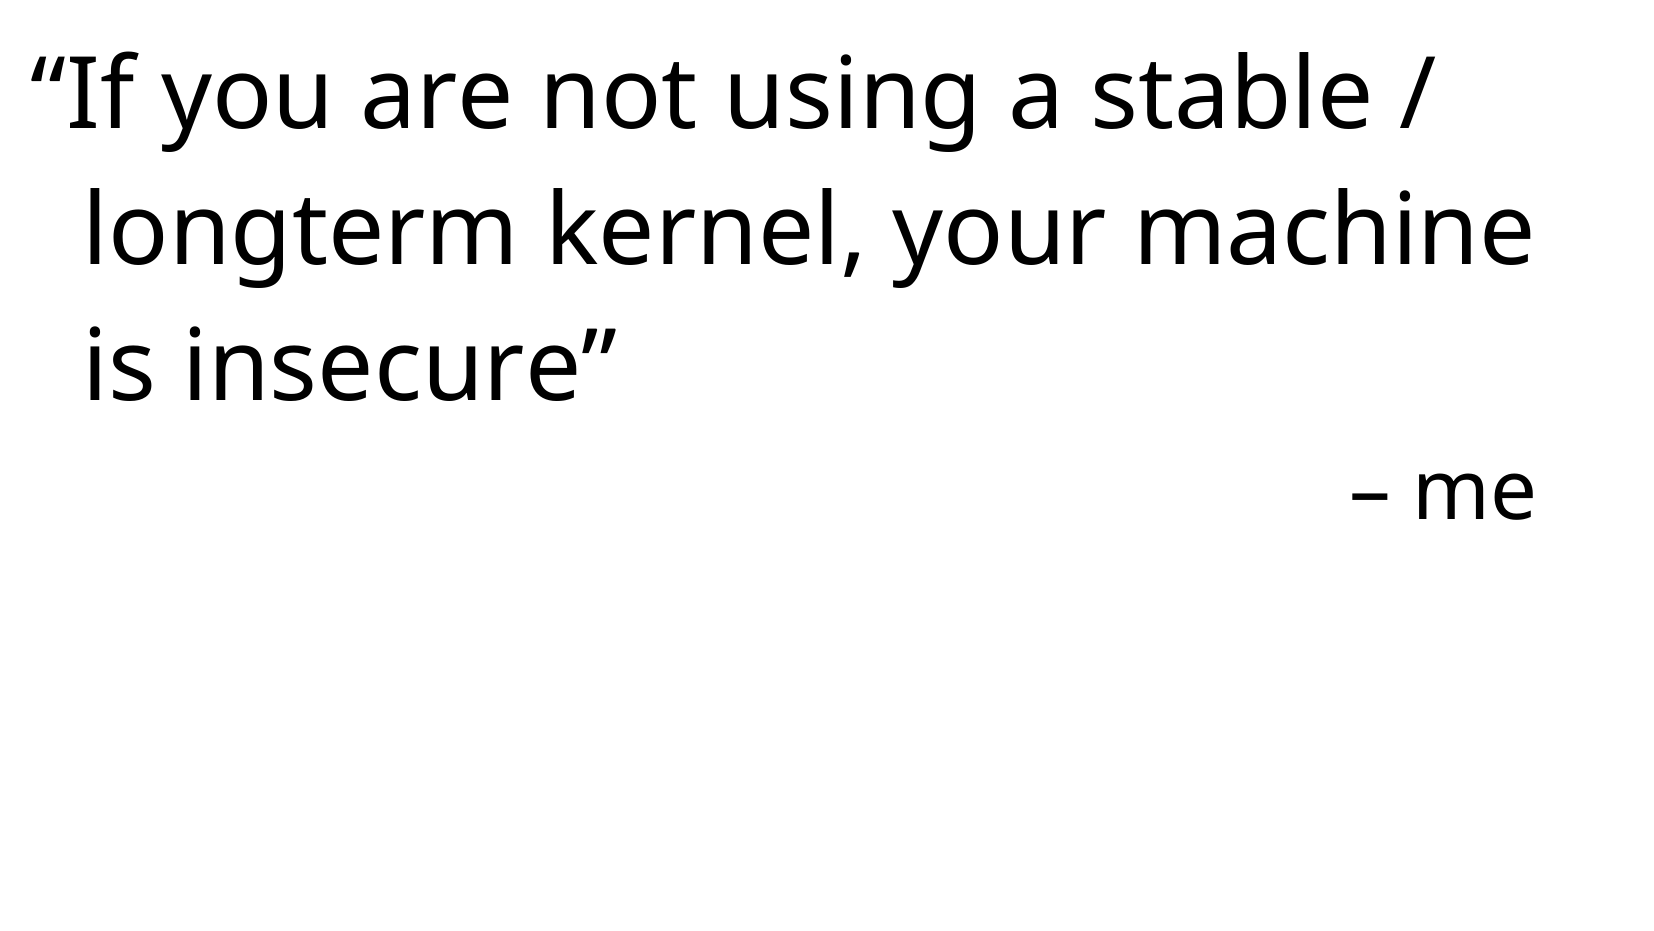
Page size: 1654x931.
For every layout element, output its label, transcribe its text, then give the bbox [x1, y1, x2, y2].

text_box “If you are not using a stable / longterm kernel, your machine is insecure” – me [16, 14, 1638, 699]
